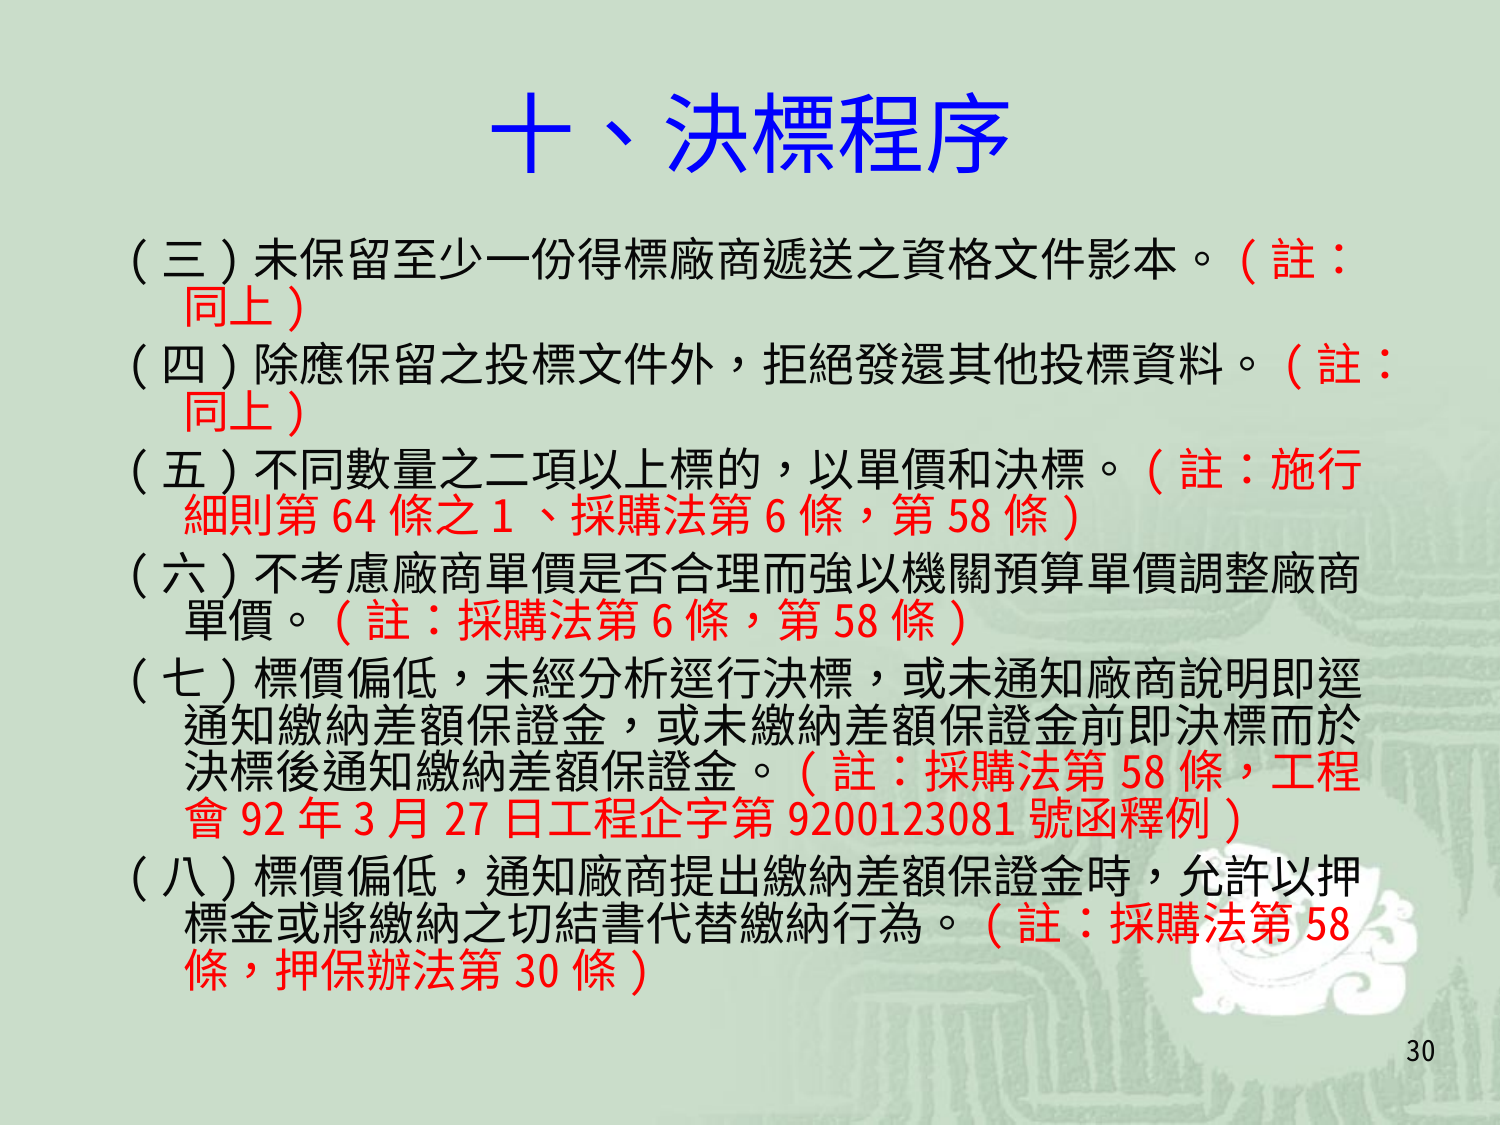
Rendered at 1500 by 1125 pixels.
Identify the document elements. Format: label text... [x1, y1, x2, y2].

list (三)未保留至少一份得標廠商遞送之資格文件影本。(註：同上) (四)除應保留之投標文件外，拒絕發還其他投標資料。(註：同上) (五)不同數量之二項以上標的，以單價和決標。(註：施行細則第64條之1、採購法第6條，第58條) (六)不考慮廠商單價是否合理而強以機關預算單價調整廠商單價。(註：採購法第6條，第58條) (七)標價偏低，未經分析逕行決標，或未通知廠商說明即逕通知繳納差額保證金，或未繳納差額保證金前即決標而於決標後通知繳納差額保證金。(註：採購法第58條，工程會92年3月27日工程企字第9200123081號函釋例) (八)標價偏低，通知廠商提出繳納差額保證金時，允許以押標金或將繳納之切結書代替繳納行為。(註：採購法第58條，押保辦法第30條) [112, 231, 1378, 1017]
picture [0, 0, 1500, 1125]
title 十、決標程序 [49, 37, 1451, 225]
text_box <編號> [1074, 1024, 1451, 1103]
